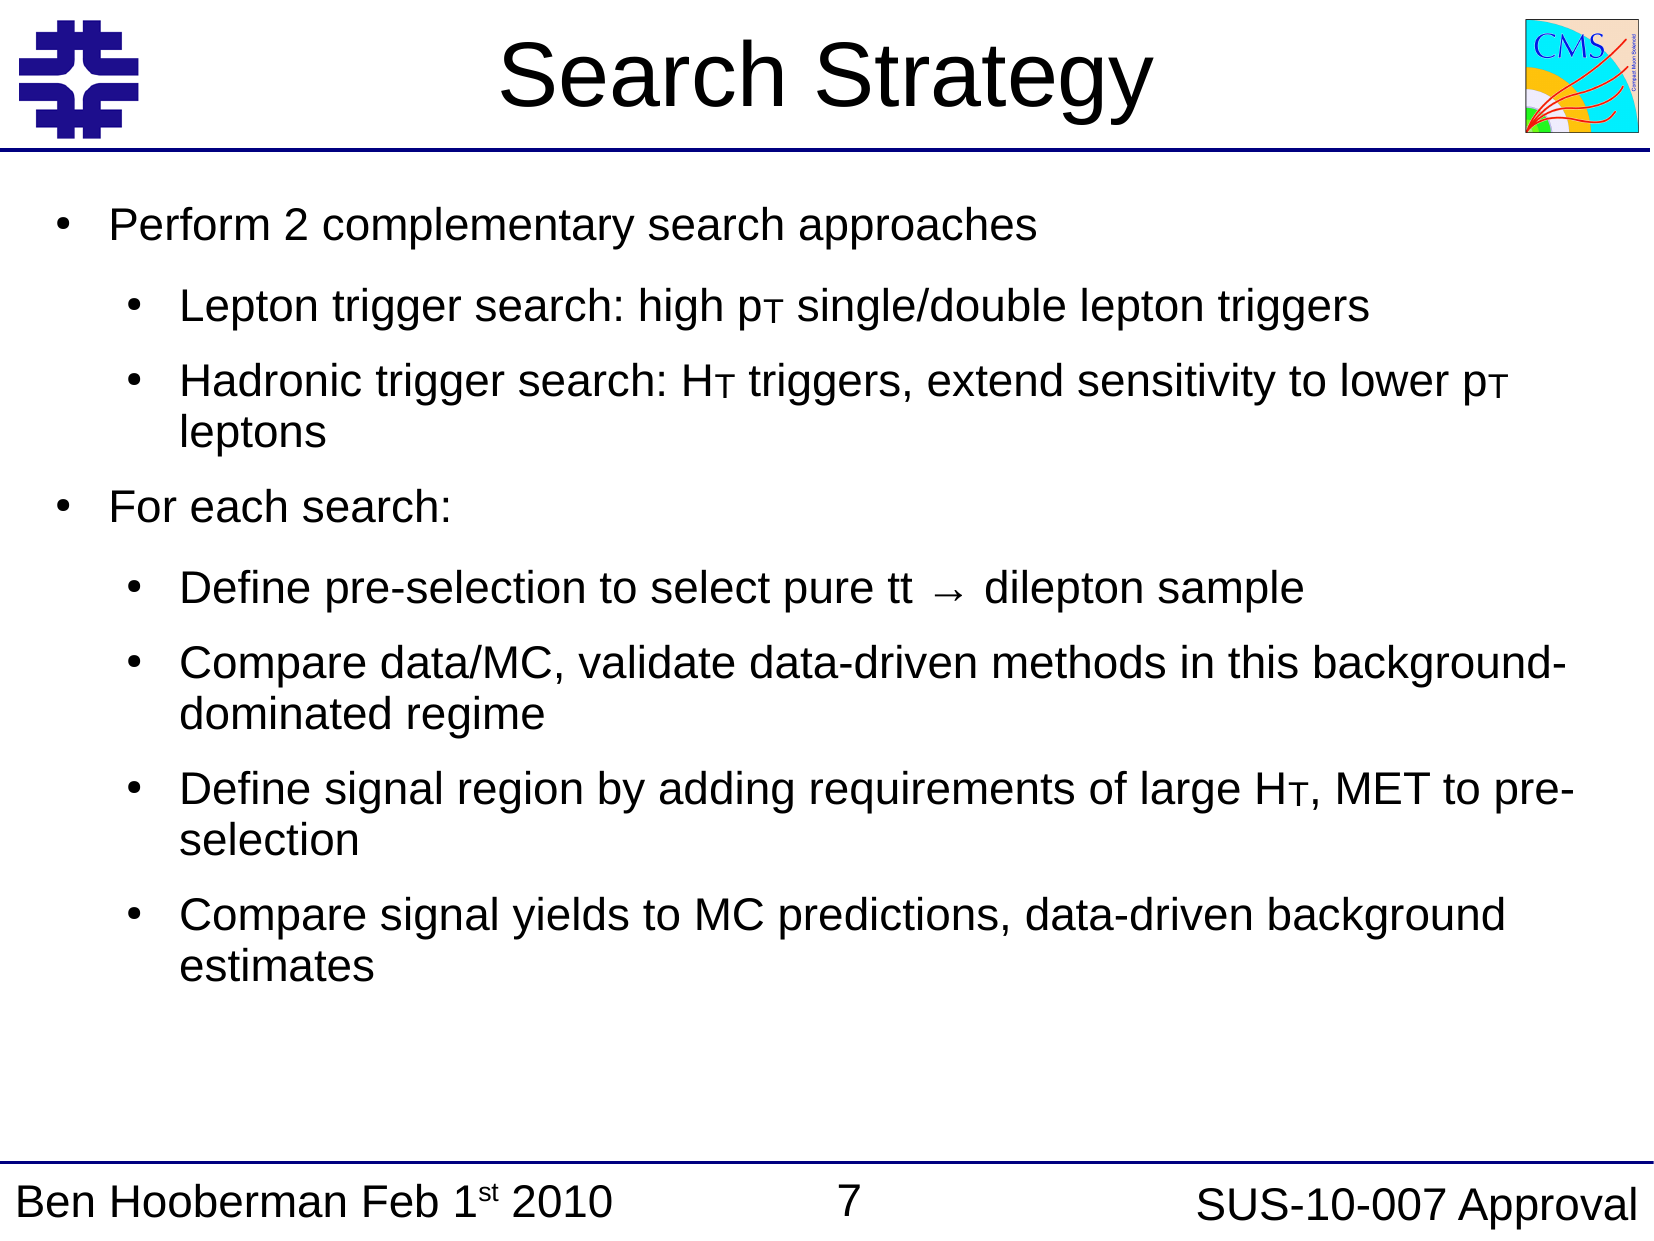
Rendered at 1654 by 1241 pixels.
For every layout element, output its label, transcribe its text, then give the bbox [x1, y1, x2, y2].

list Perform 2 complementary search approaches Lepton trigger search: high pT single/double lepton triggers Hadronic trigger search: HT triggers, extend sensitivity to lower pT leptons For each search: Define pre-selection to select pure tt → dilepton sample Compare data/MC, validate data-driven methods in this background-dominated regime Define signal region by adding requirements of large HT, MET to pre-selection Compare signal yields to MC predictions, data-driven background estimates [37, 199, 1613, 1211]
title Search Strategy [0, 0, 1654, 151]
